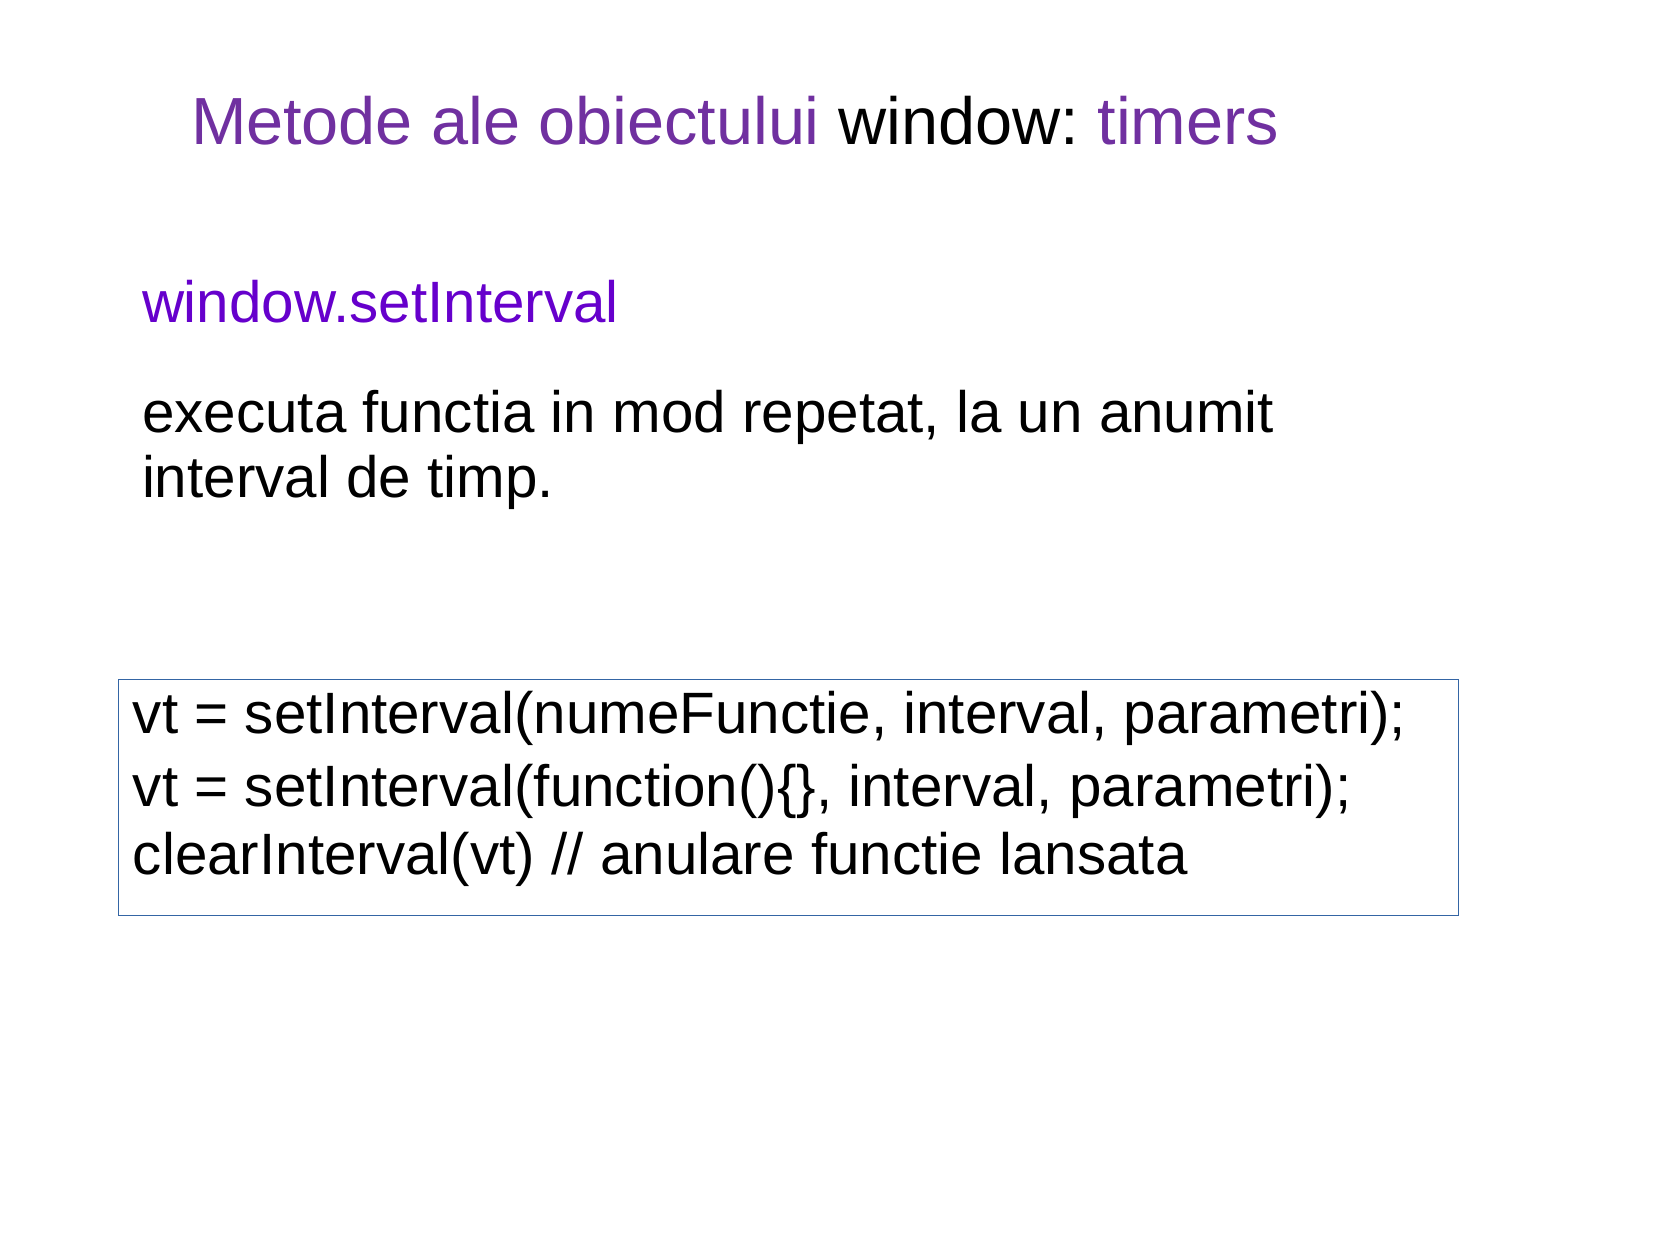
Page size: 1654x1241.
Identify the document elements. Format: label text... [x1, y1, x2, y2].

text_box Metode ale obiectului window: timers [129, 76, 1298, 167]
text_box vt = setInterval(numeFunctie, interval, parametri); vt = setInterval(function(){}, interval, parametri); clearInterval(vt) // anulare functie lansata [118, 679, 1459, 916]
text_box window.setInterval executa functia in mod repetat, la un anumit interval de timp. [127, 261, 1382, 537]
